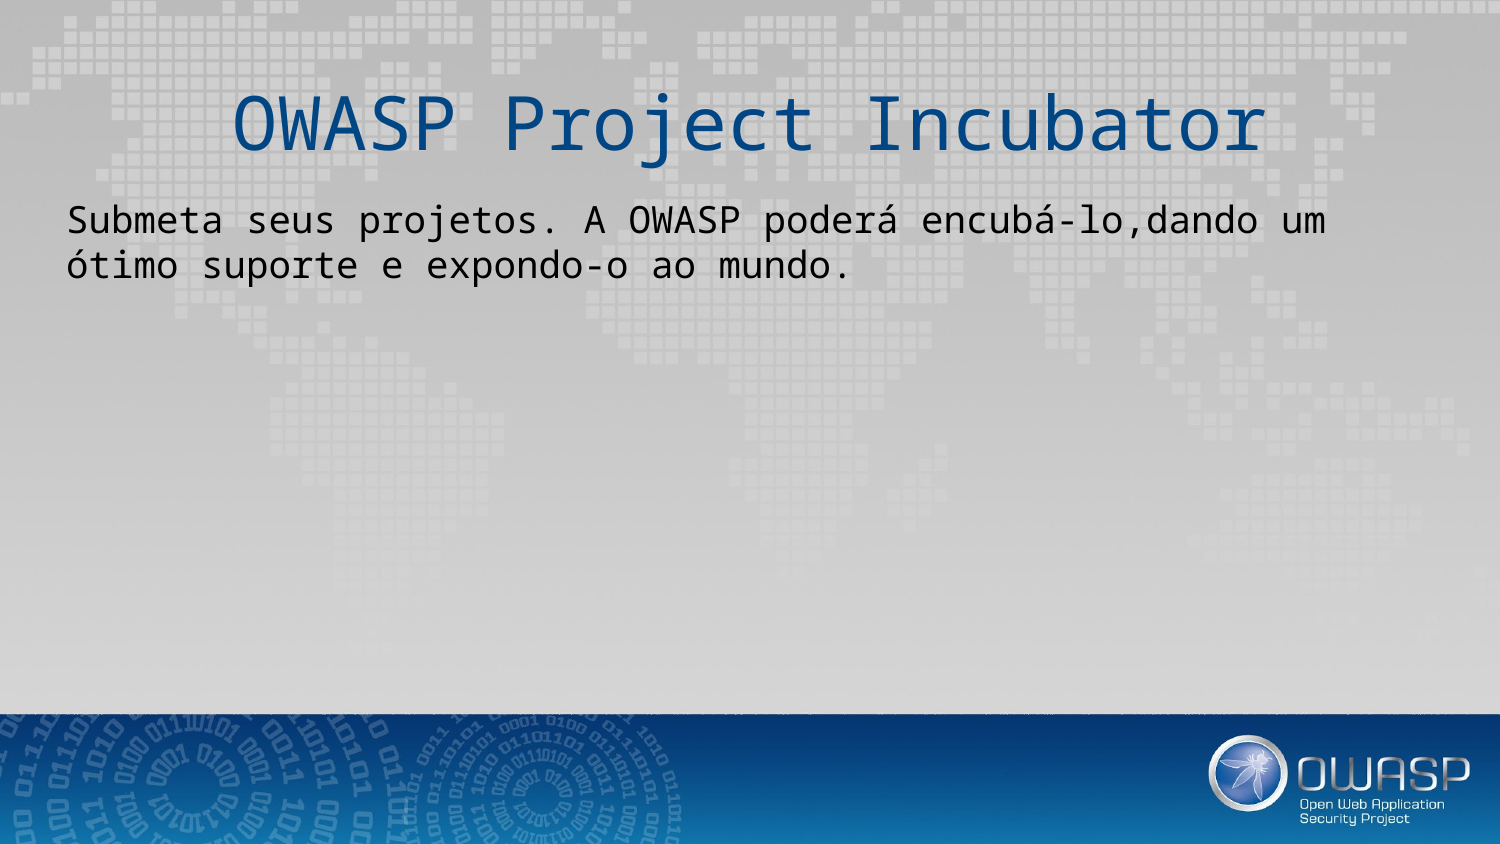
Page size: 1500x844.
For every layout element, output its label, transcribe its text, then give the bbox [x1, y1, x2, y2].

list Submeta seus projetos. A OWASP poderá encubá-lo,dando um ótimo suporte e expondo-o ao mundo. [51, 189, 1449, 750]
picture [0, 0, 1500, 844]
title OWASP Project Incubator [51, 72, 1449, 167]
